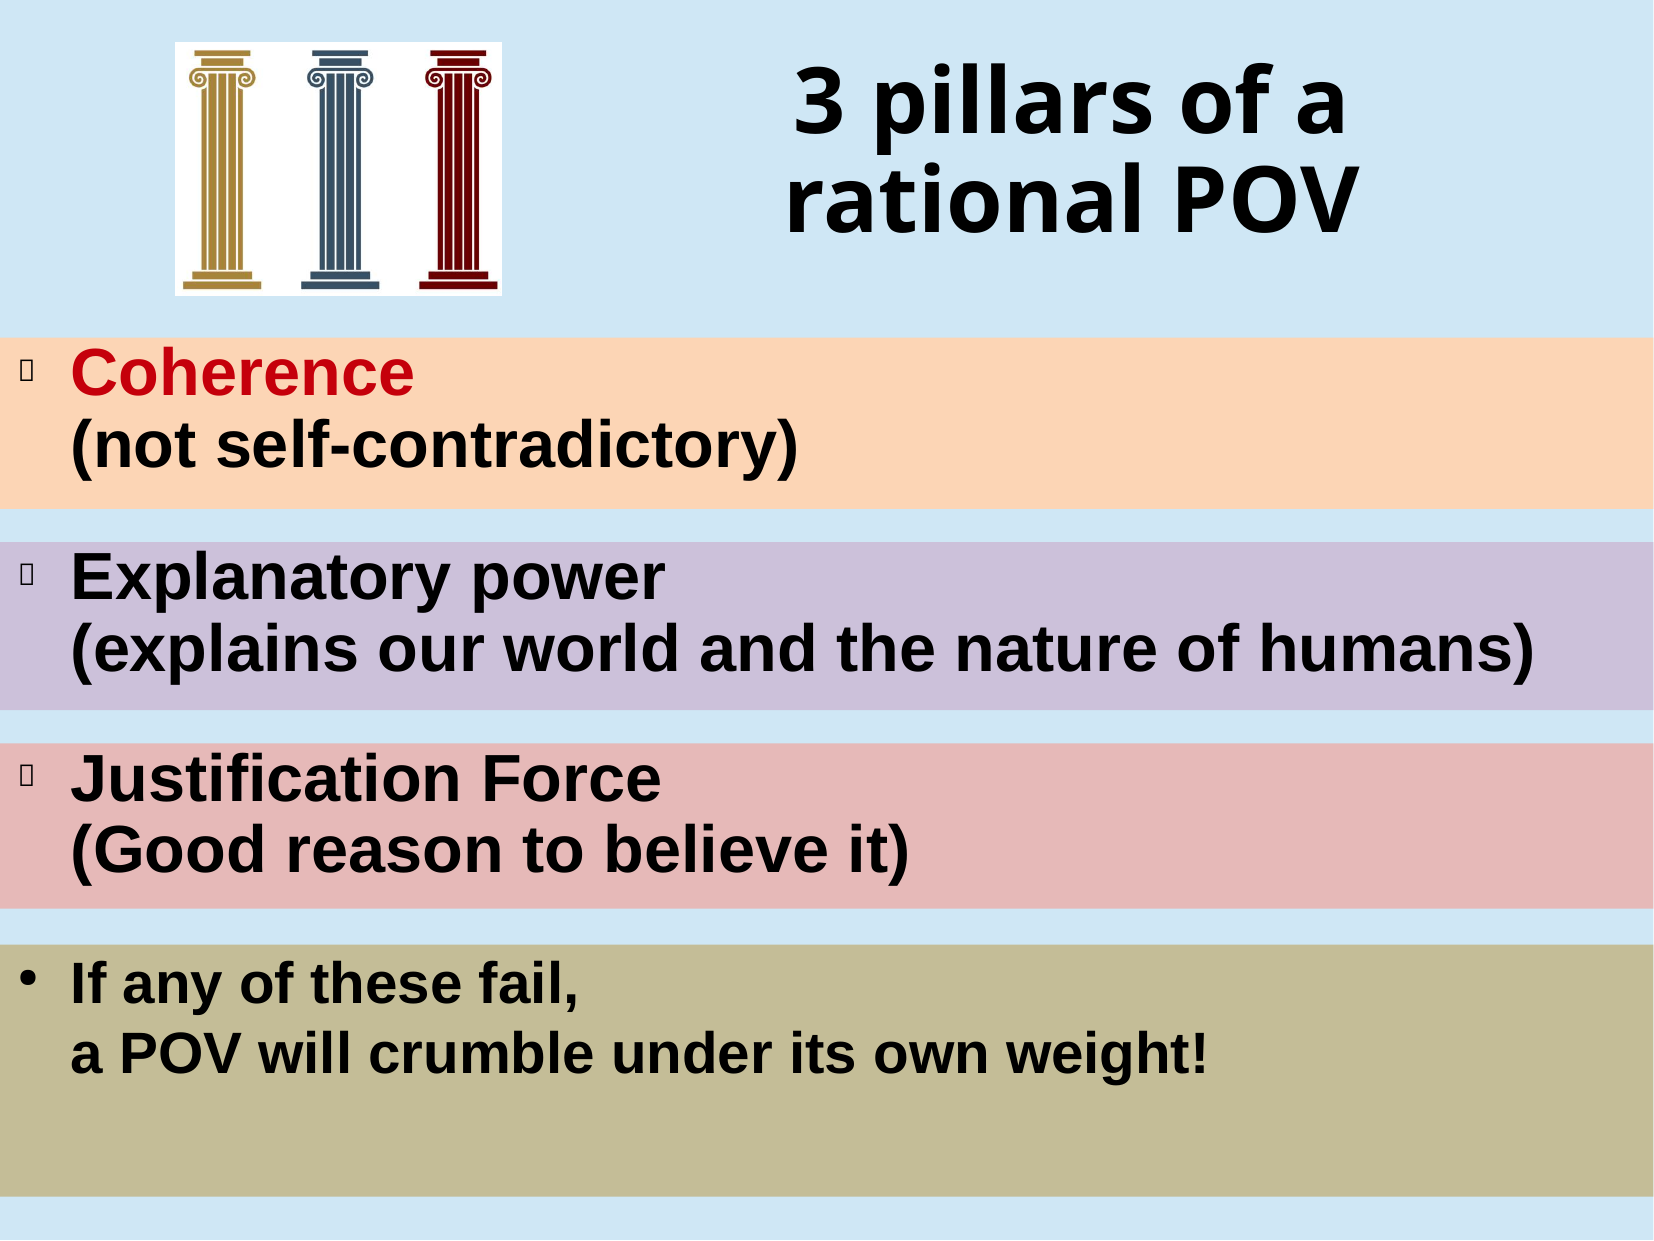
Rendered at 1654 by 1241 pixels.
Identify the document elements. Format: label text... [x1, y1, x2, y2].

list Explanatory power (explains our world and the nature of humans) [0, 542, 1654, 711]
list Coherence (not self-contradictory) [0, 337, 1654, 509]
list Justification Force (Good reason to believe it) [0, 743, 1654, 909]
list If any of these fail, a POV will crumble under its own weight! [0, 944, 1654, 1197]
picture [175, 42, 502, 296]
title 3 pillars of a rational POV [531, 0, 1613, 307]
